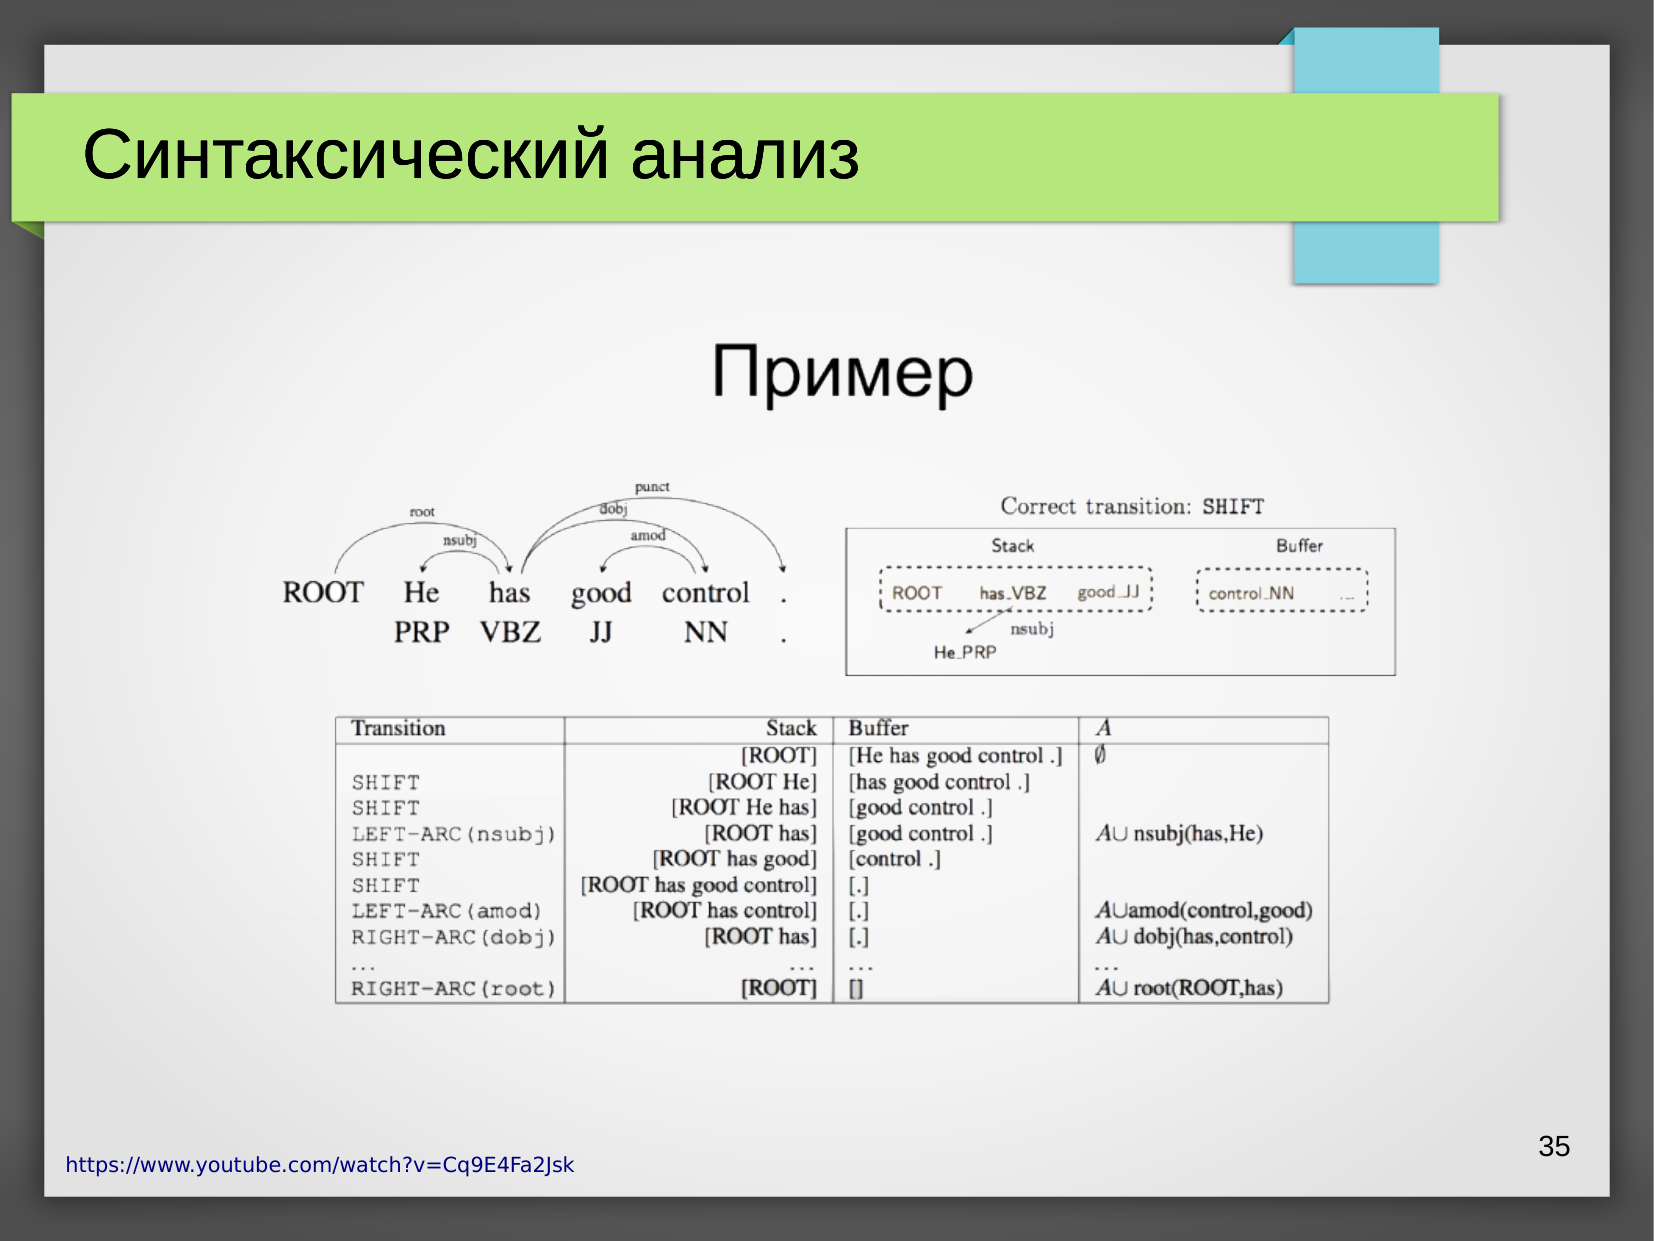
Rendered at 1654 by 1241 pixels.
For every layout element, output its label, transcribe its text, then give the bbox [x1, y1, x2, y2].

picture [0, 0, 1654, 1241]
title Синтаксический анализ [82, 114, 993, 194]
text_box https://www.youtube.com/watch?v=Cq9E4Fa2Jsk [50, 1145, 615, 1185]
